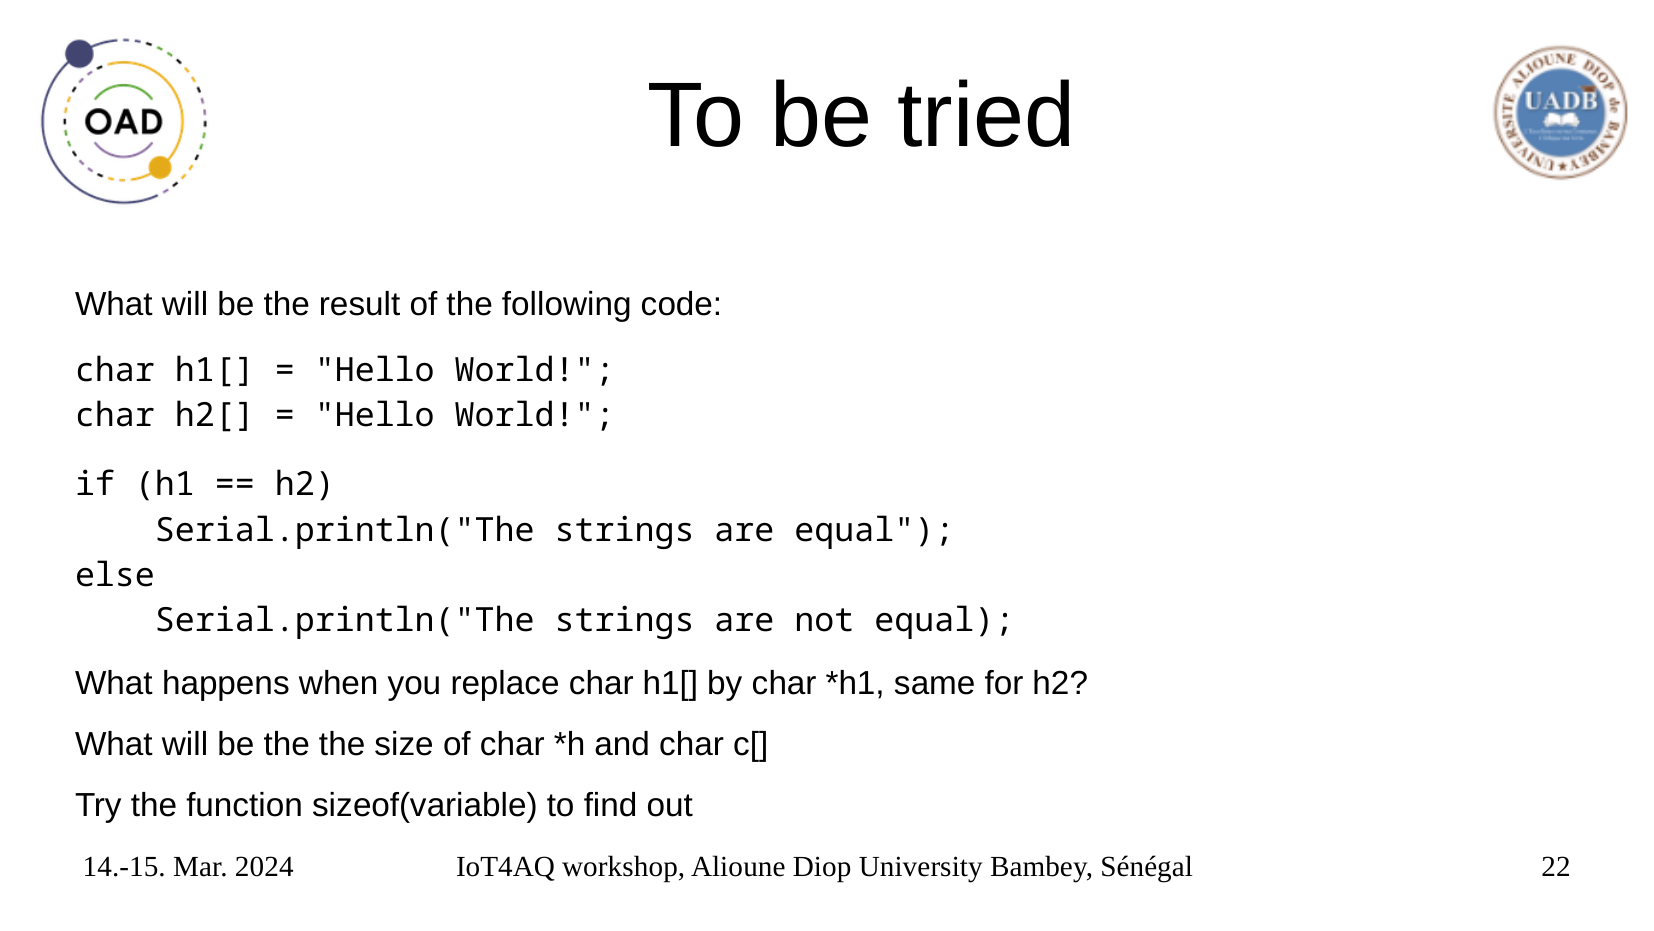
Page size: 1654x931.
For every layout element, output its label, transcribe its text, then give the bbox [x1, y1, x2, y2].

picture [0, 24, 242, 225]
picture [1482, 37, 1641, 188]
list What will be the result of the following code: char h1[] = "Hello World!"; char h2[] = "Hello World!"; if (h1 == h2) Serial.println("The strings are equal"); else Serial.println("The strings are not equal); What happens when you replace char h1[] by char *h1, same for h2? What will be the the size of char *h and char c[] Try the function sizeof(variable) to find out [75, 285, 1564, 826]
title To be tried [278, 37, 1446, 193]
